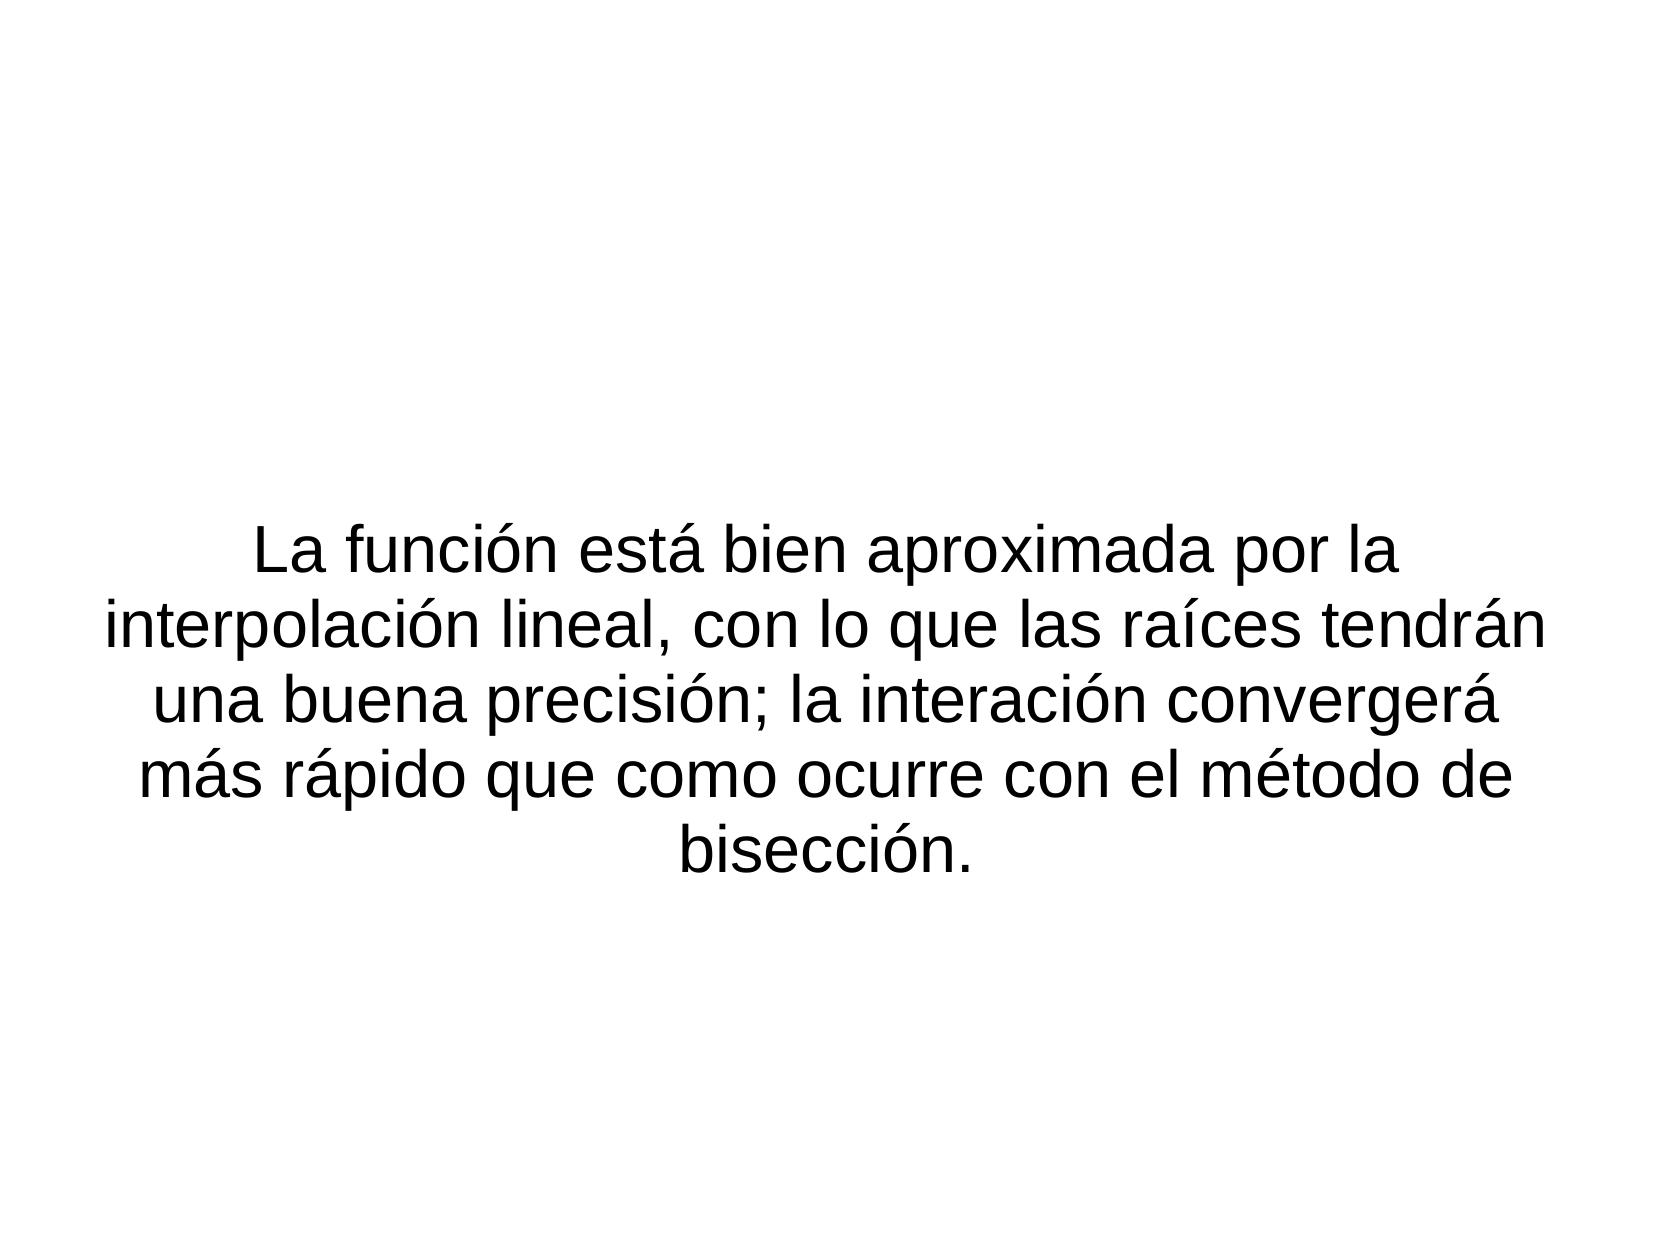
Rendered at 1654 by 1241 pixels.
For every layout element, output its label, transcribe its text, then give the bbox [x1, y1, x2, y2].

subtitle La función está bien aproximada por la interpolación lineal, con lo que las raíces tendrán una buena precisión; la interación convergerá más rápido que como ocurre con el método de bisección. [82, 297, 1571, 1102]
